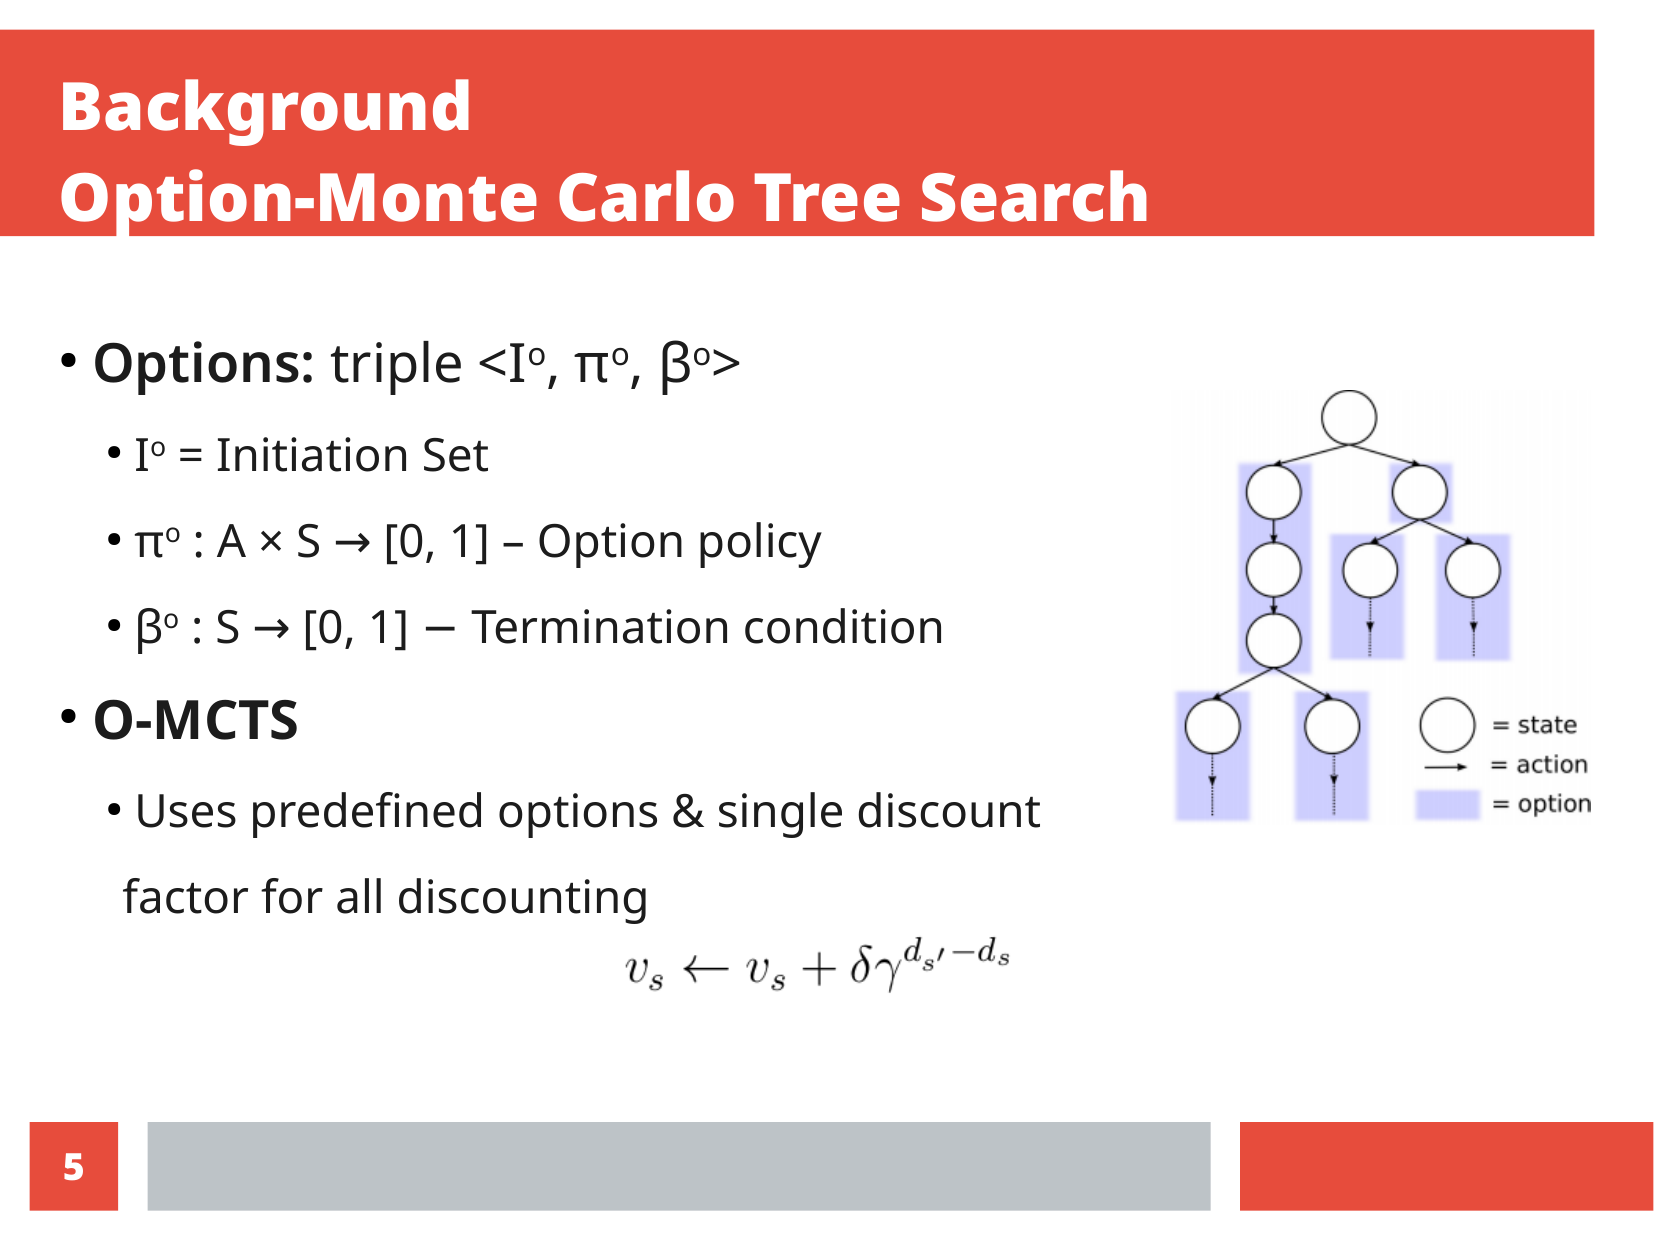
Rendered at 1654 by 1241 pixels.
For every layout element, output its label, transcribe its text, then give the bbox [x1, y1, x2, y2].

list Options: triple <Io, πo, βo> Io = Initiation Set πo : A × S → [0, 1] – Option policy βo : S → [0, 1] − Termination condition O-MCTS Uses predefined options & single discount factor for all discounting [59, 324, 1565, 1093]
picture [1171, 390, 1591, 826]
picture [615, 929, 1017, 1007]
title Background Option-Monte Carlo Tree Search [59, 59, 1595, 207]
